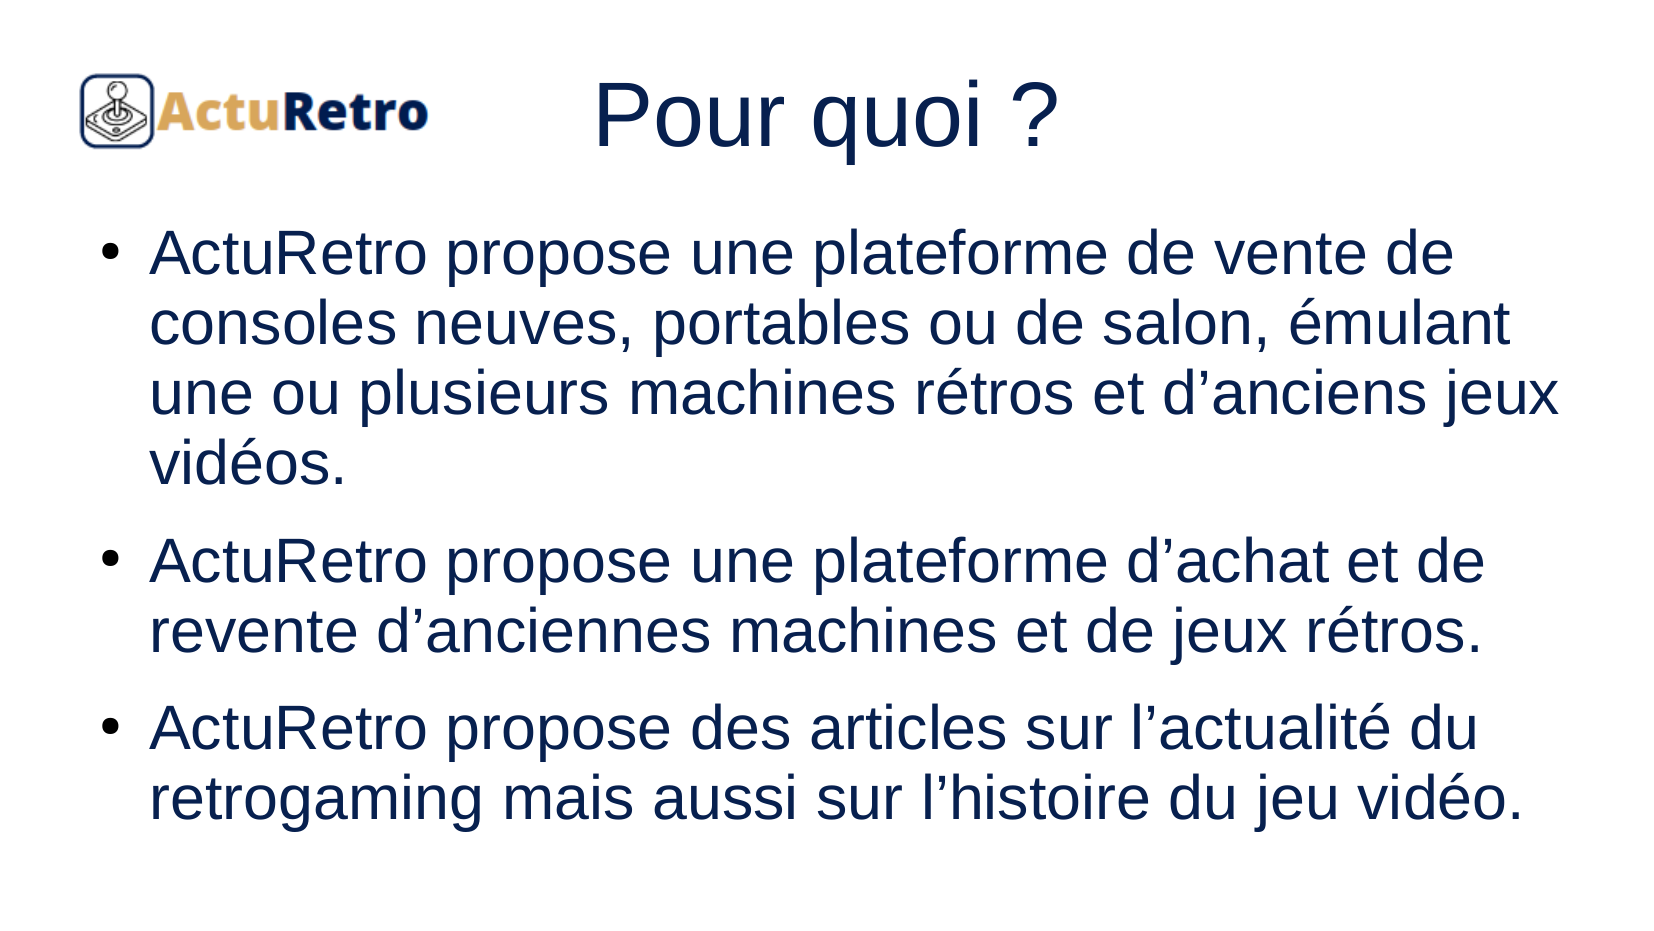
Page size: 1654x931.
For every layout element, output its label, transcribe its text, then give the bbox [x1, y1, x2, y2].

list ActuRetro propose une plateforme de vente de consoles neuves, portables ou de salon, émulant une ou plusieurs machines rétros et d’anciens jeux vidéos. ActuRetro propose une plateforme d’achat et de revente d’anciennes machines et de jeux rétros. ActuRetro propose des articles sur l’actualité du retrogaming mais aussi sur l’histoire du jeu vidéo. [82, 217, 1571, 839]
title Pour quoi ? [82, 37, 1571, 193]
picture [75, 69, 434, 154]
